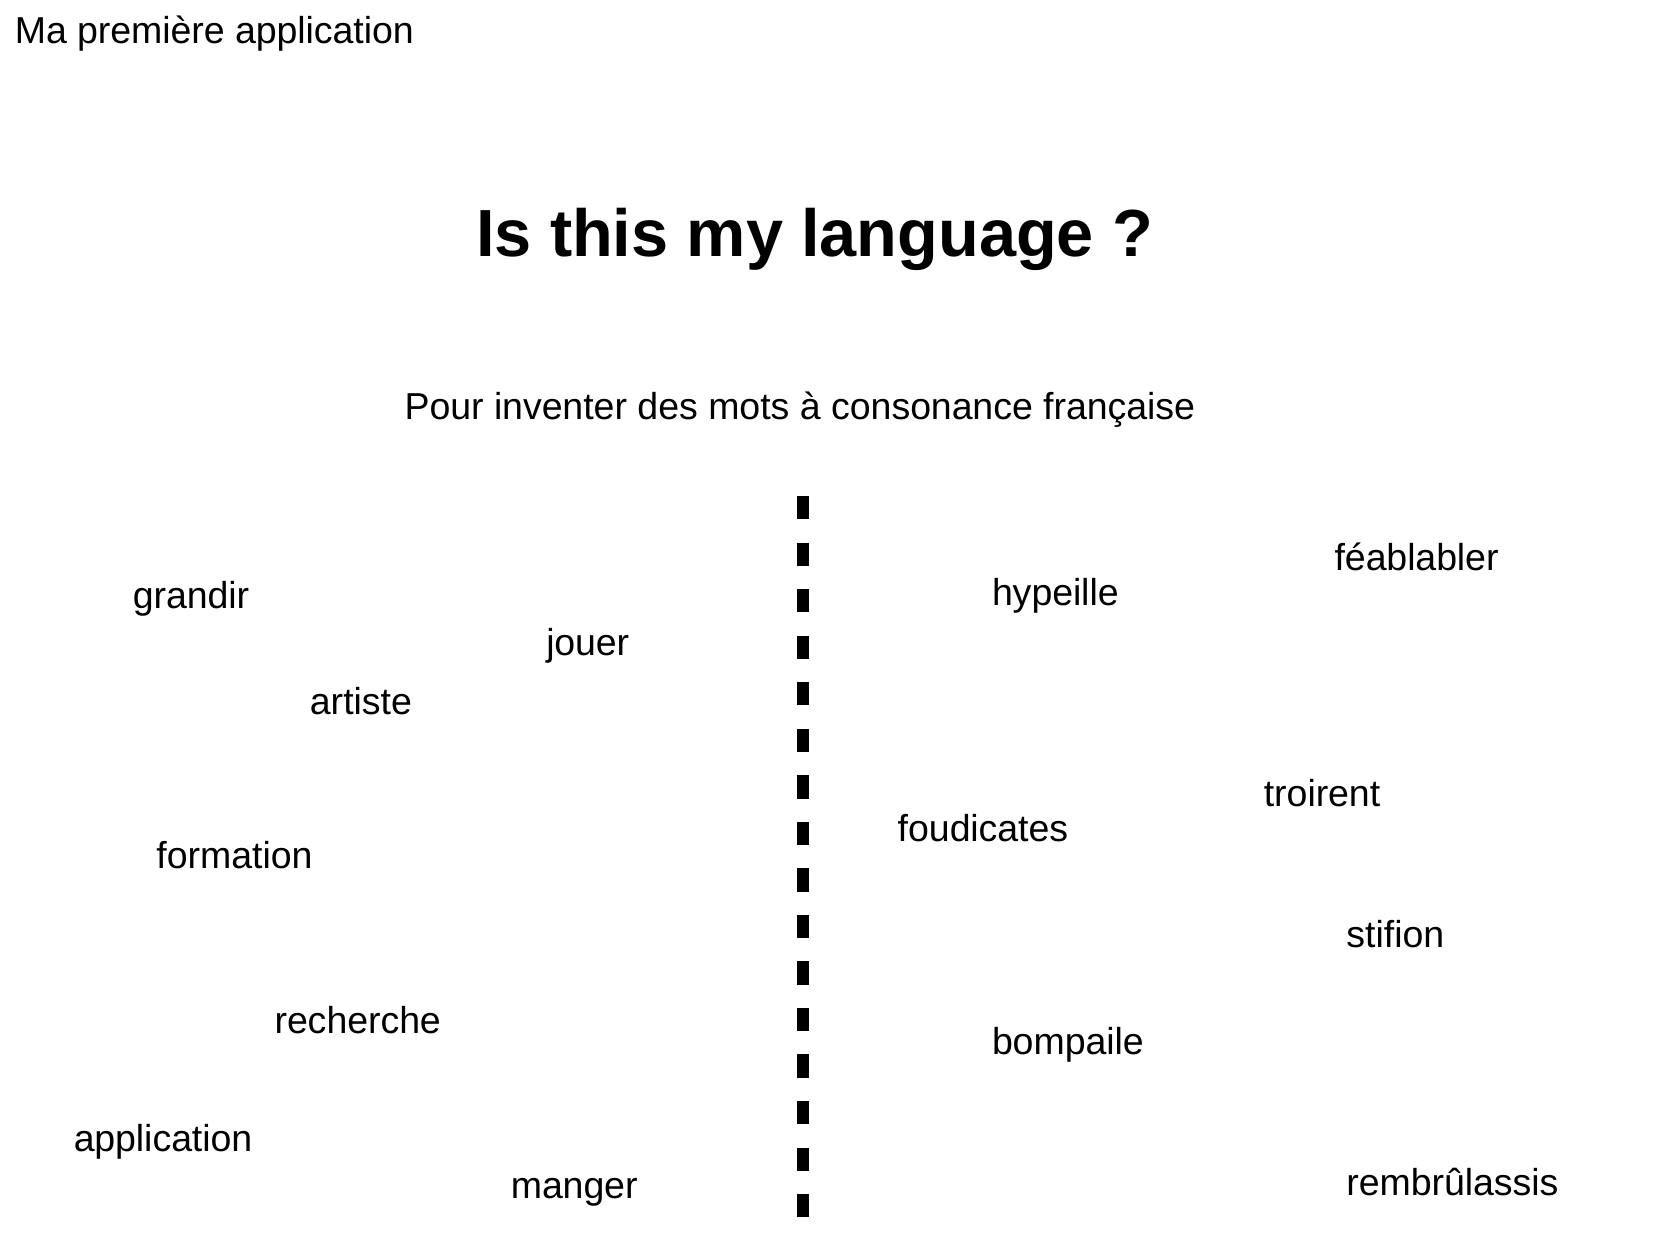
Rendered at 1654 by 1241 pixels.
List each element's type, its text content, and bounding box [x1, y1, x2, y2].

text_box foudicates [874, 791, 1092, 866]
text_box application [59, 1110, 268, 1168]
text_box rembrûlassis [1322, 1145, 1583, 1221]
text_box Ma première application [0, 2, 429, 60]
text_box recherche [259, 992, 456, 1049]
text_box hypeille [968, 555, 1143, 630]
text_box Pour inventer des mots à consonance française [389, 377, 1210, 435]
text_box Is this my language ? [0, 188, 1654, 308]
text_box artiste [295, 673, 427, 731]
text_box formation [141, 826, 328, 884]
text_box manger [496, 1157, 653, 1215]
text_box grandir [118, 566, 265, 624]
text_box bompaile [968, 1003, 1168, 1079]
text_box troirent [1240, 755, 1405, 831]
text_box jouer [531, 614, 645, 671]
text_box féablabler [1311, 519, 1523, 595]
text_box stifion [1322, 897, 1468, 973]
